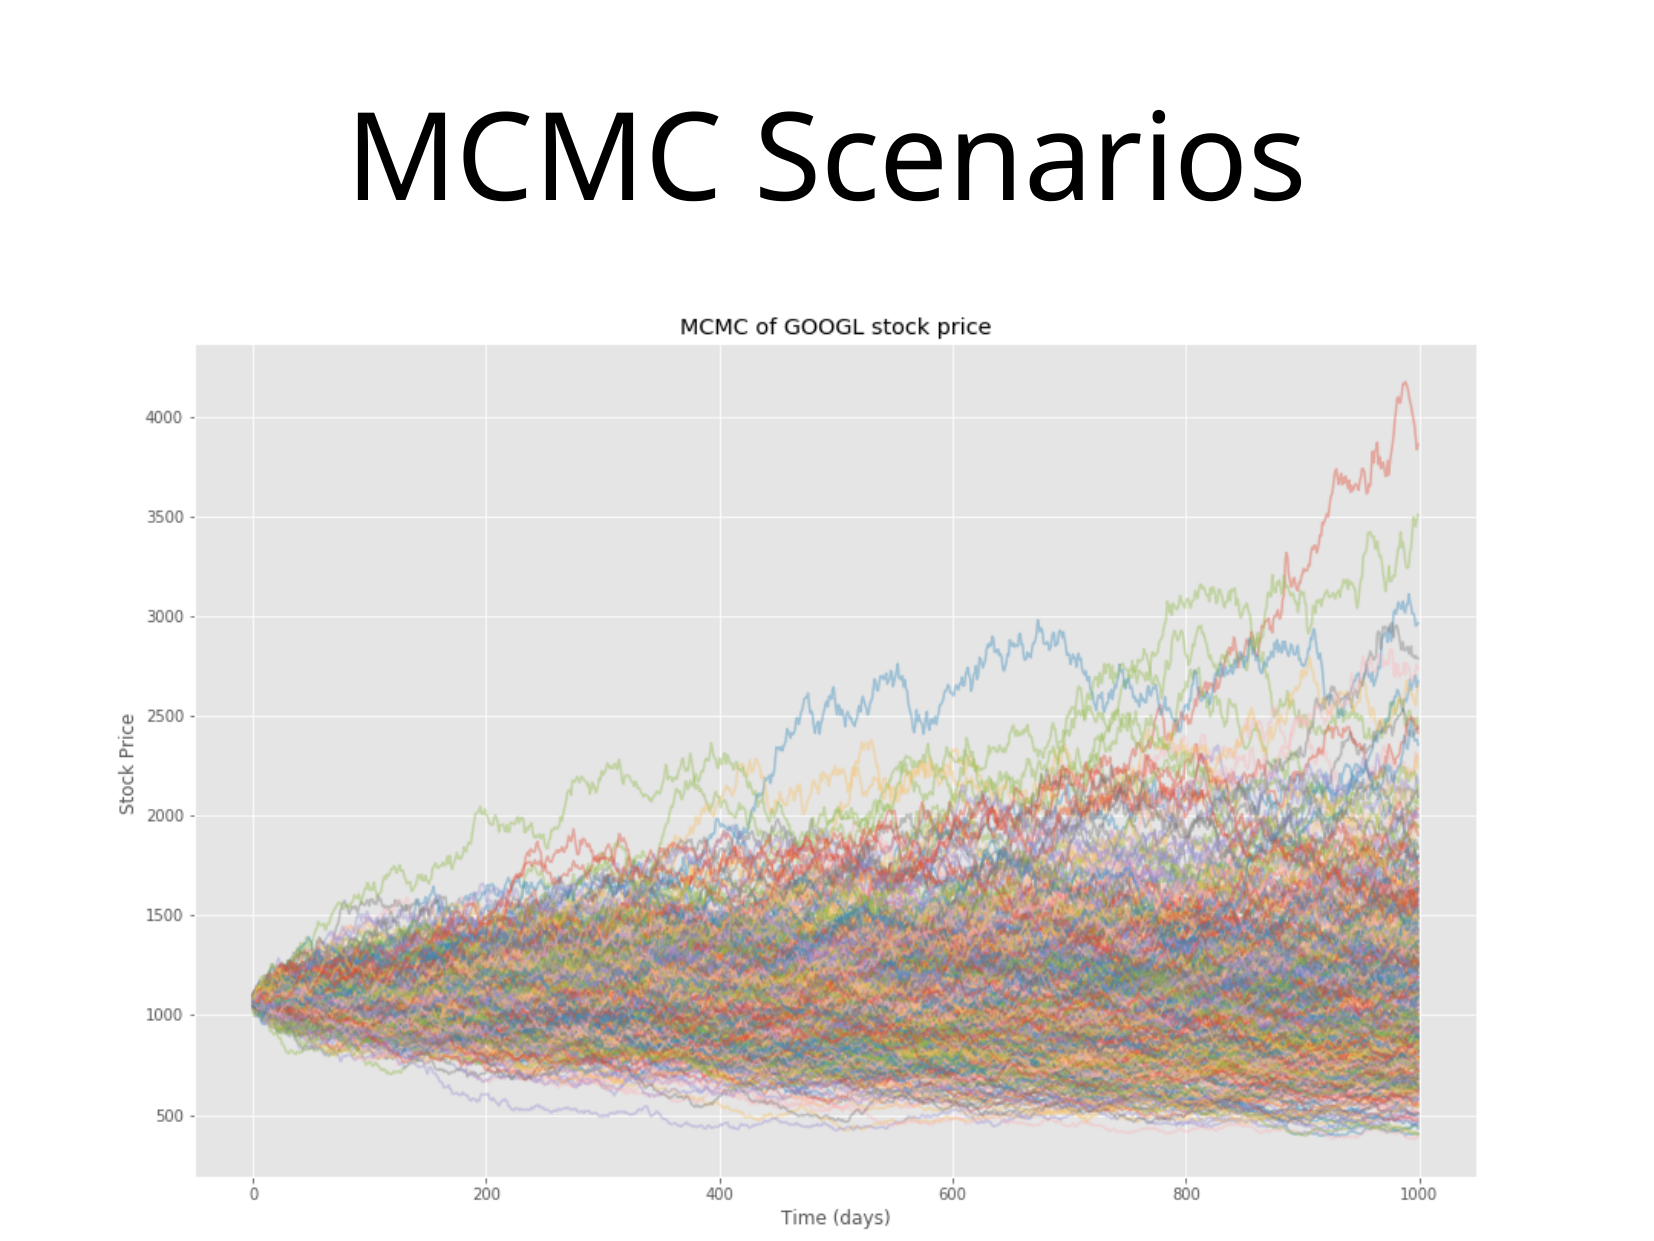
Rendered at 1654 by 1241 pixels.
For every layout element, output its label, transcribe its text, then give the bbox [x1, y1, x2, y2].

title MCMC Scenarios [82, 49, 1571, 212]
picture [0, 212, 1642, 1241]
